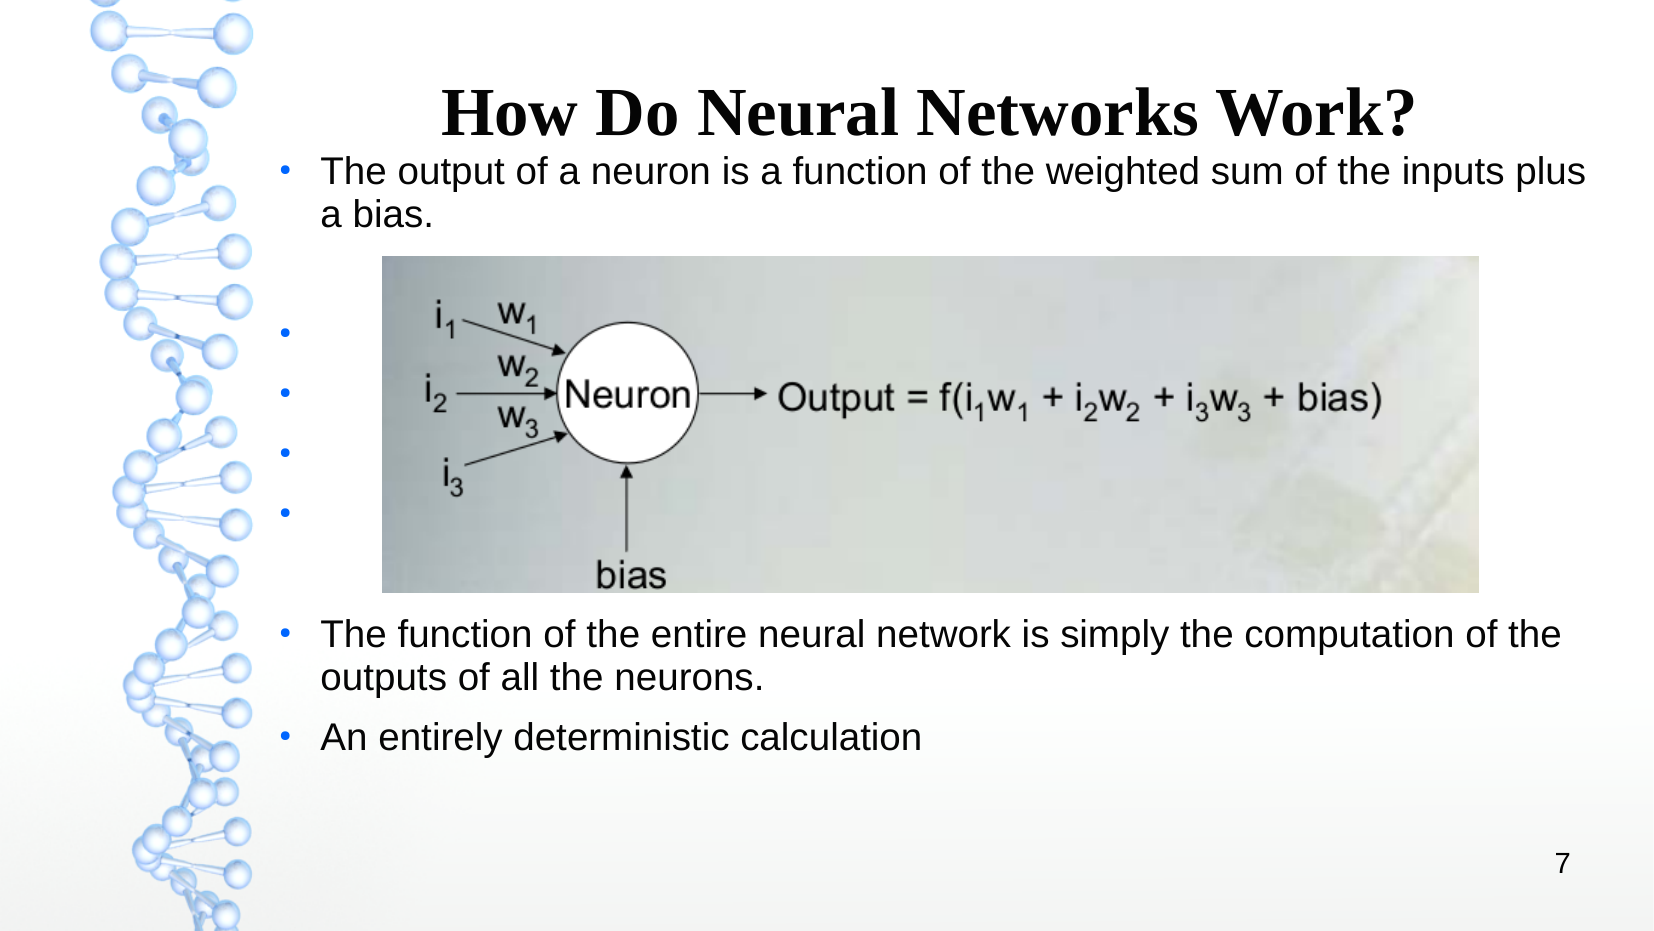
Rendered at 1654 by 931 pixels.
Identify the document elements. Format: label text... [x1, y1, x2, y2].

title How Do Neural Networks Work? [265, 35, 1595, 150]
picture [0, 0, 1654, 931]
list The output of a neuron is a function of the weighted sum of the inputs plus a bias. The function of the entire neural network is simply the computation of the outputs of all the neurons. An entirely deterministic calculation [265, 150, 1595, 764]
